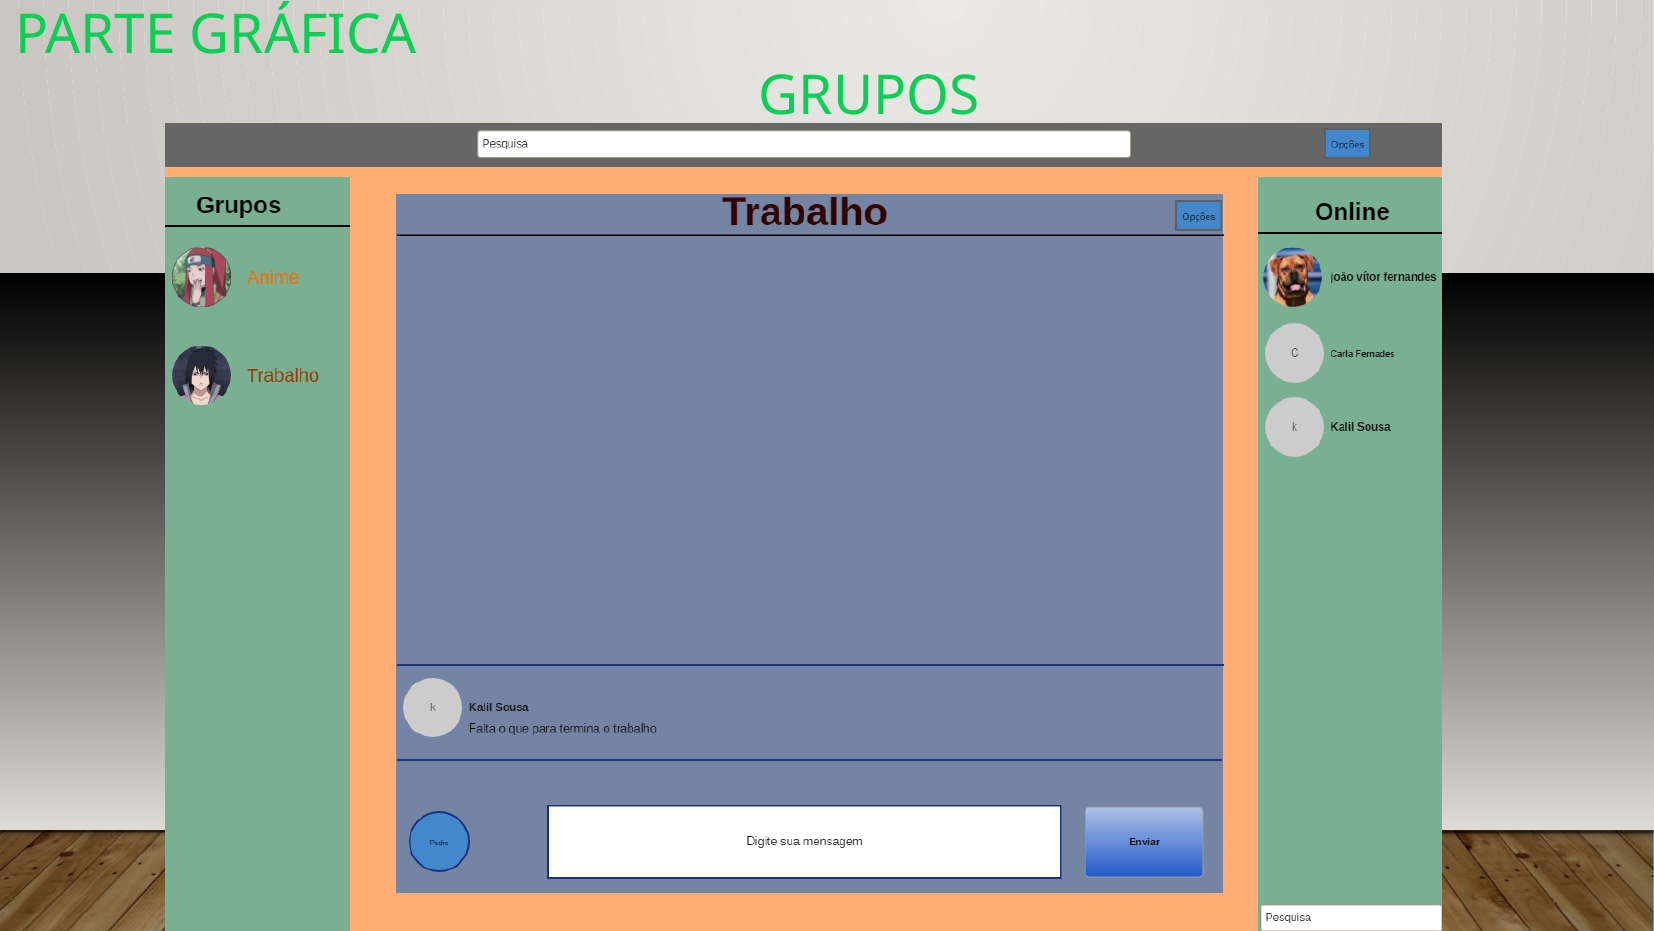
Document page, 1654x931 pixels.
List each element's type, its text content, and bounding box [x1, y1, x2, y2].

text_box grupos [744, 60, 1235, 154]
picture [165, 123, 1442, 931]
title Parte Gráfica [0, 0, 1489, 154]
